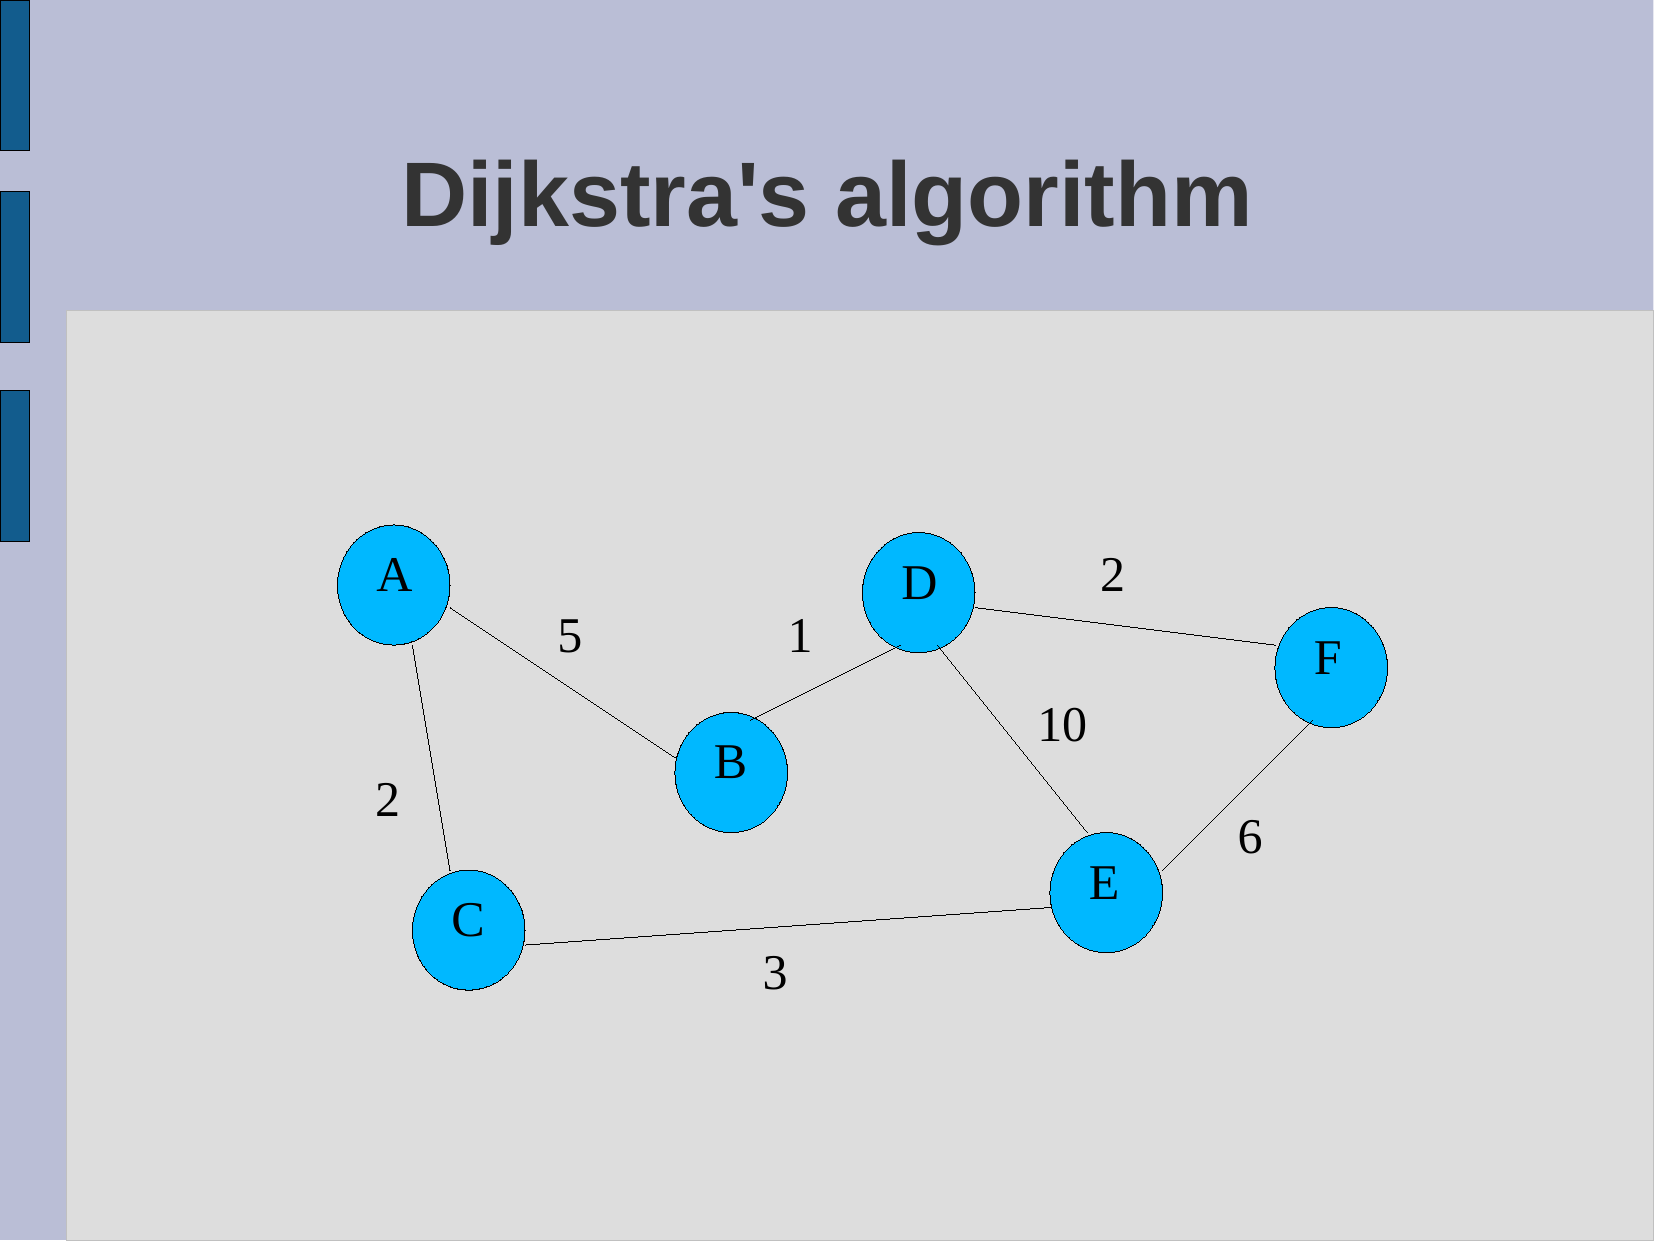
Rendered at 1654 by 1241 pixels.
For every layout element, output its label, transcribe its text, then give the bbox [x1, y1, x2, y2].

text_box 10 [1037, 697, 1088, 753]
text_box F [1313, 629, 1342, 685]
text_box [412, 870, 526, 991]
text_box 3 [762, 945, 788, 1001]
text_box 2 [1099, 547, 1126, 603]
text_box 5 [557, 607, 583, 663]
text_box [337, 524, 451, 646]
text_box 1 [787, 607, 813, 663]
text_box A [376, 547, 413, 603]
text_box [1049, 832, 1163, 953]
text_box [1274, 607, 1388, 728]
text_box 6 [1237, 809, 1263, 865]
text_box C [451, 892, 485, 948]
text_box B [713, 734, 748, 790]
title Dijkstra's algorithm [121, 91, 1534, 299]
text_box D [901, 554, 938, 610]
text_box E [1088, 854, 1120, 910]
text_box 2 [375, 772, 401, 828]
text_box [862, 532, 976, 653]
text_box [674, 712, 788, 833]
